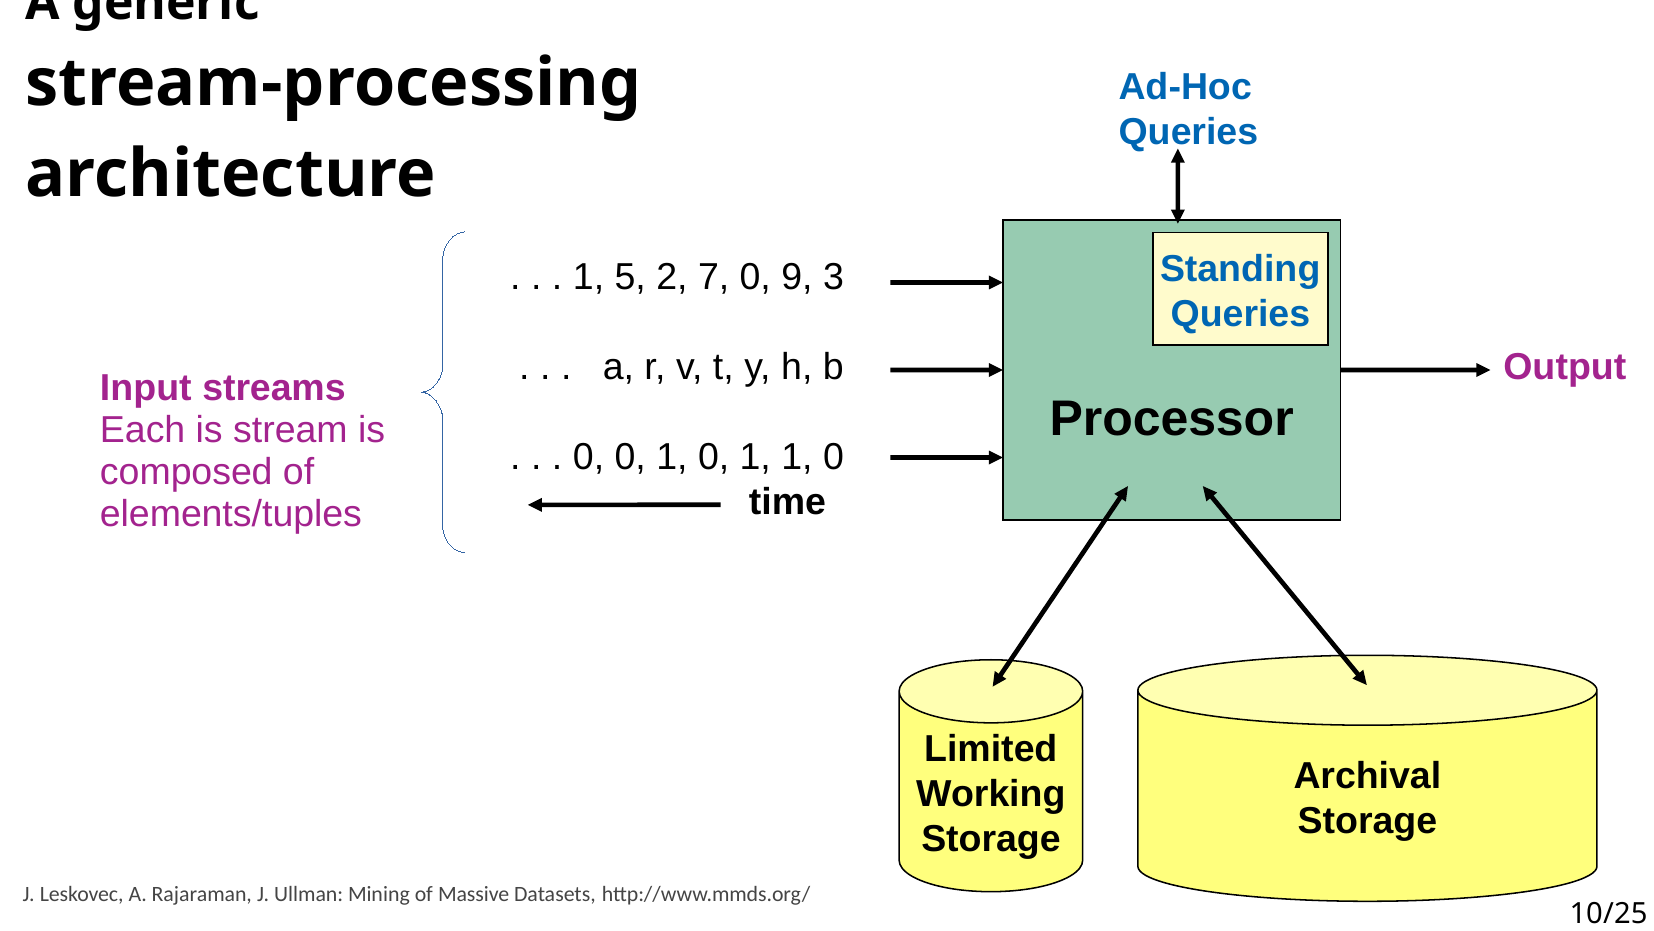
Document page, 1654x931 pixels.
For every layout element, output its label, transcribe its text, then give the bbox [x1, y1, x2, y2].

text_box Limited Working Storage [899, 696, 1083, 877]
text_box Ad-Hoc Queries [1103, 55, 1274, 160]
text_box . . . 1, 5, 2, 7, 0, 9, 3 . . . a, r, v, t, y, h, b . . . 0, 0, 1, 0, 1, 1, 0 time [495, 244, 860, 530]
text_box Standing Queries [1152, 232, 1328, 345]
text_box Archival Storage [1137, 691, 1597, 902]
text_box Processor [1002, 219, 1341, 520]
text_box Output [1488, 334, 1642, 395]
title A generic stream-processing architecture [25, 8, 1039, 174]
text_box Input streams Each is stream is composed of elements/tuples [85, 359, 426, 543]
text_box J. Leskovec, A. Rajaraman, J. Ullman: Mining of Massive Datasets, http://www.mmds.org/ [7, 877, 1116, 914]
